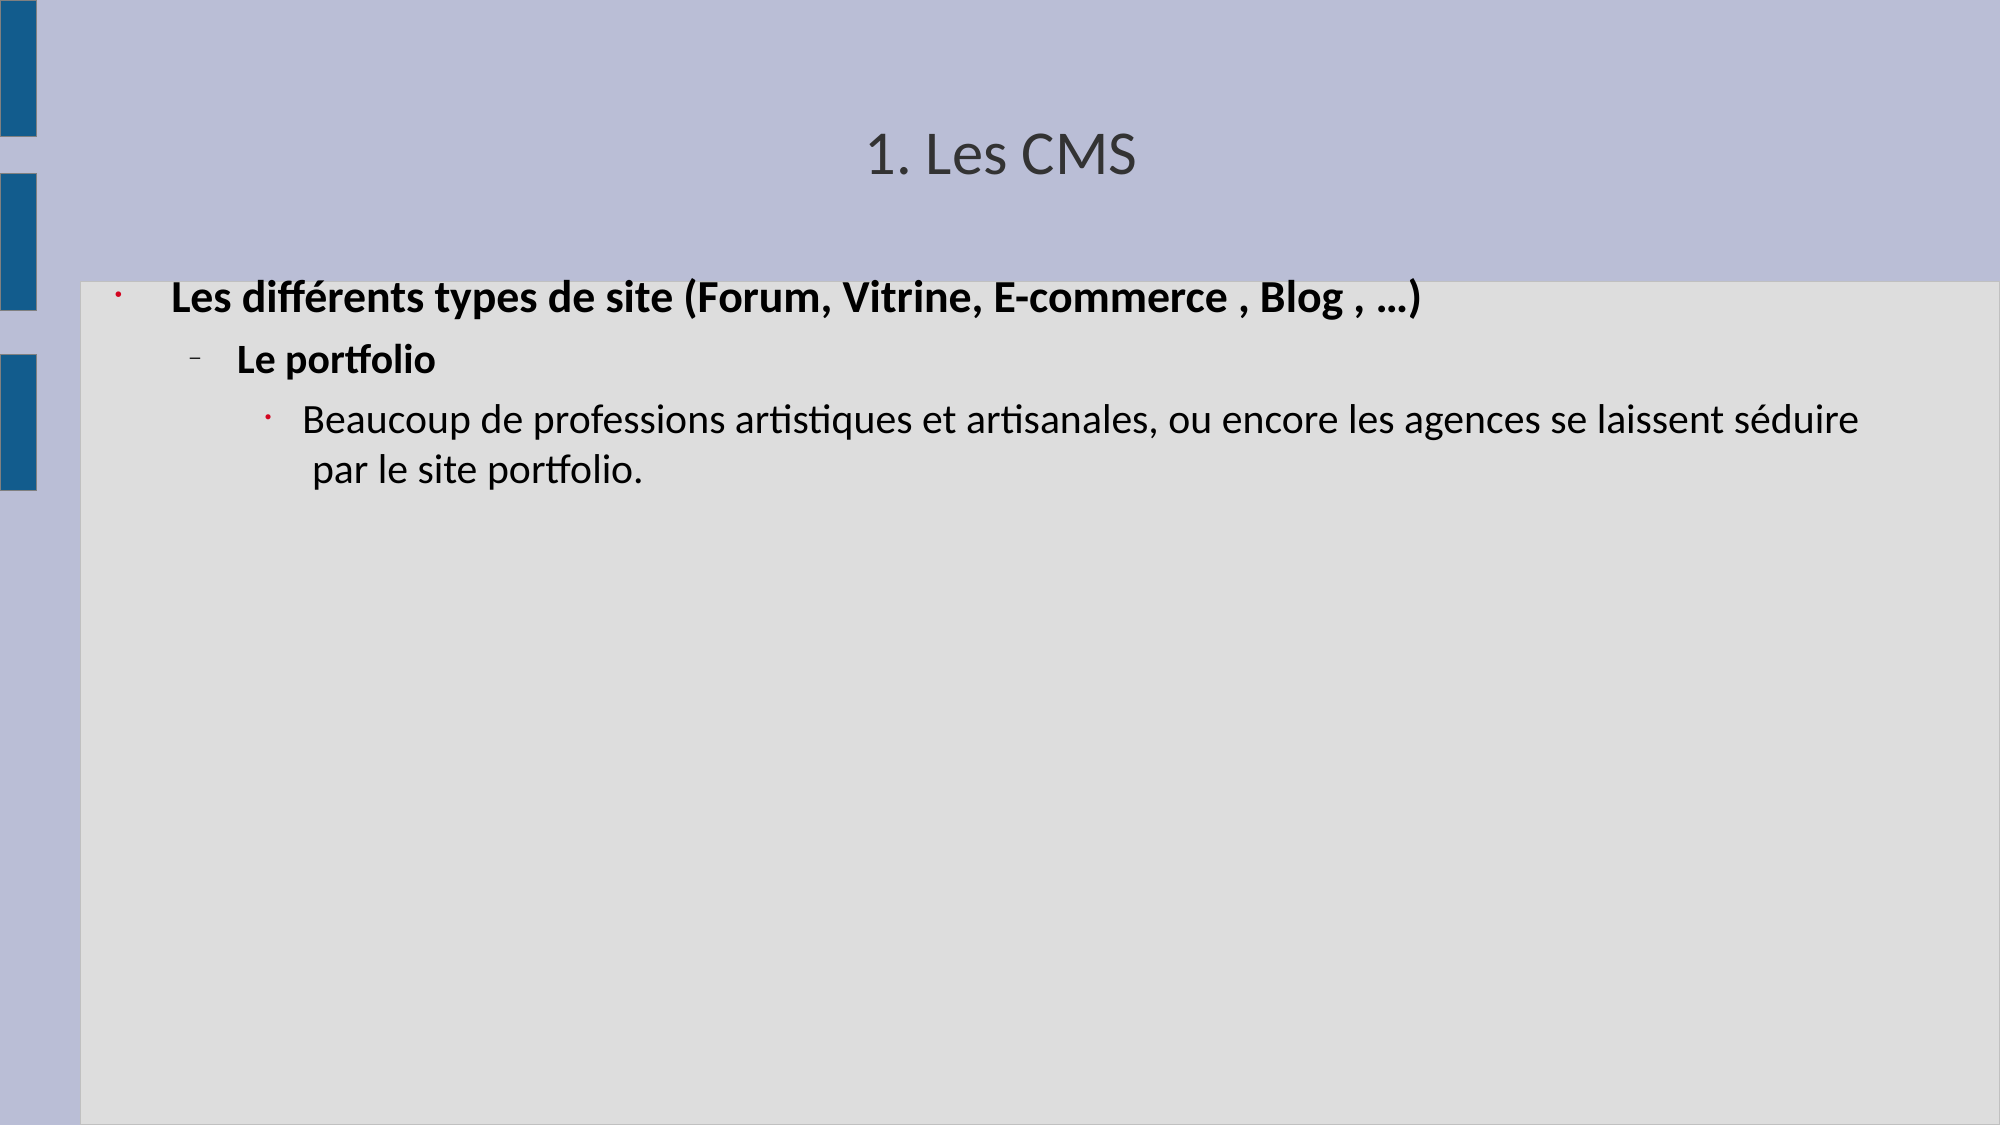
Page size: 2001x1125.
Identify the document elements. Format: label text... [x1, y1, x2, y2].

text_box Les différents types de site (Forum, Vitrine, E-commerce , Blog , …) Le portfolio Beaucoup de professions artistiques et artisanales, ou encore les agences se laissent séduire par le site portfolio. [112, 254, 1864, 493]
title 1. Les CMS [859, 109, 1141, 254]
